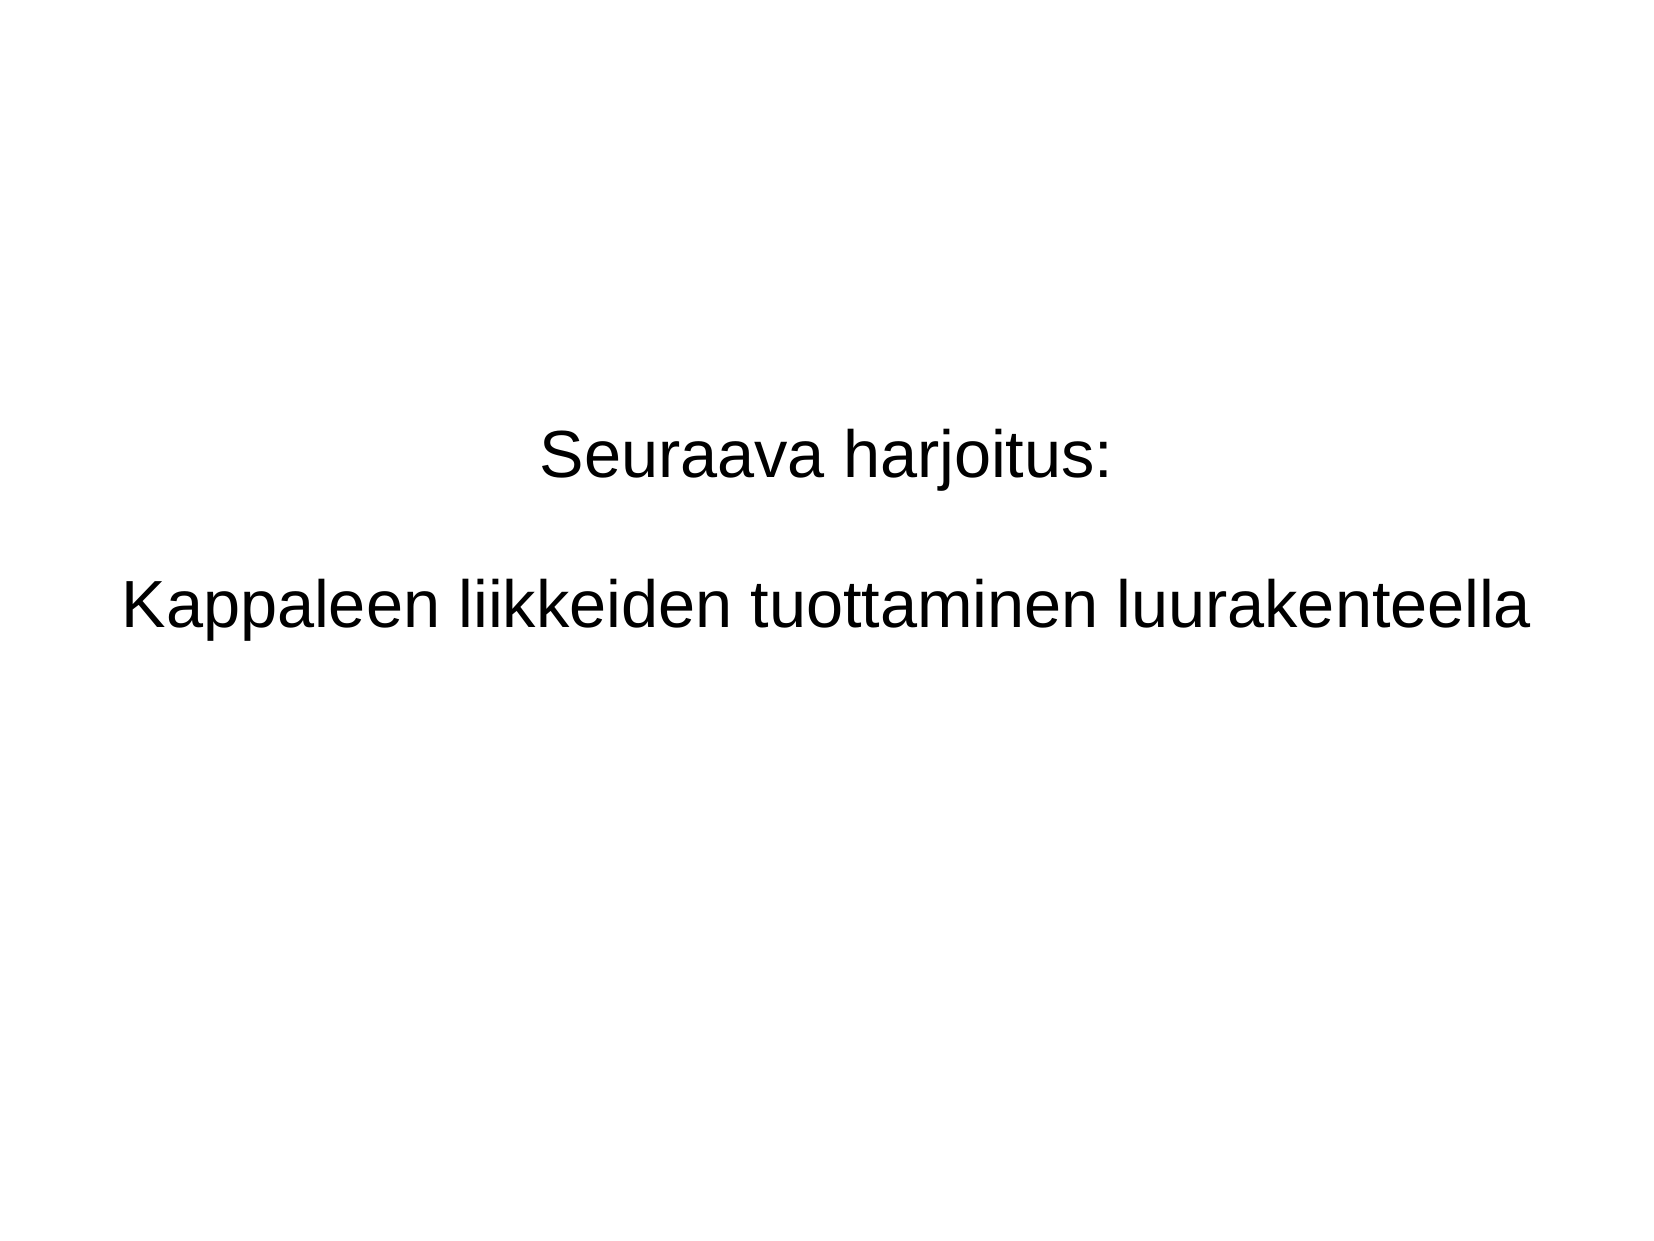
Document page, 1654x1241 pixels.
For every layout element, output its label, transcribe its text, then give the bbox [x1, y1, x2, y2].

subtitle Seuraava harjoitus: Kappaleen liikkeiden tuottaminen luurakenteella [82, 49, 1571, 1010]
